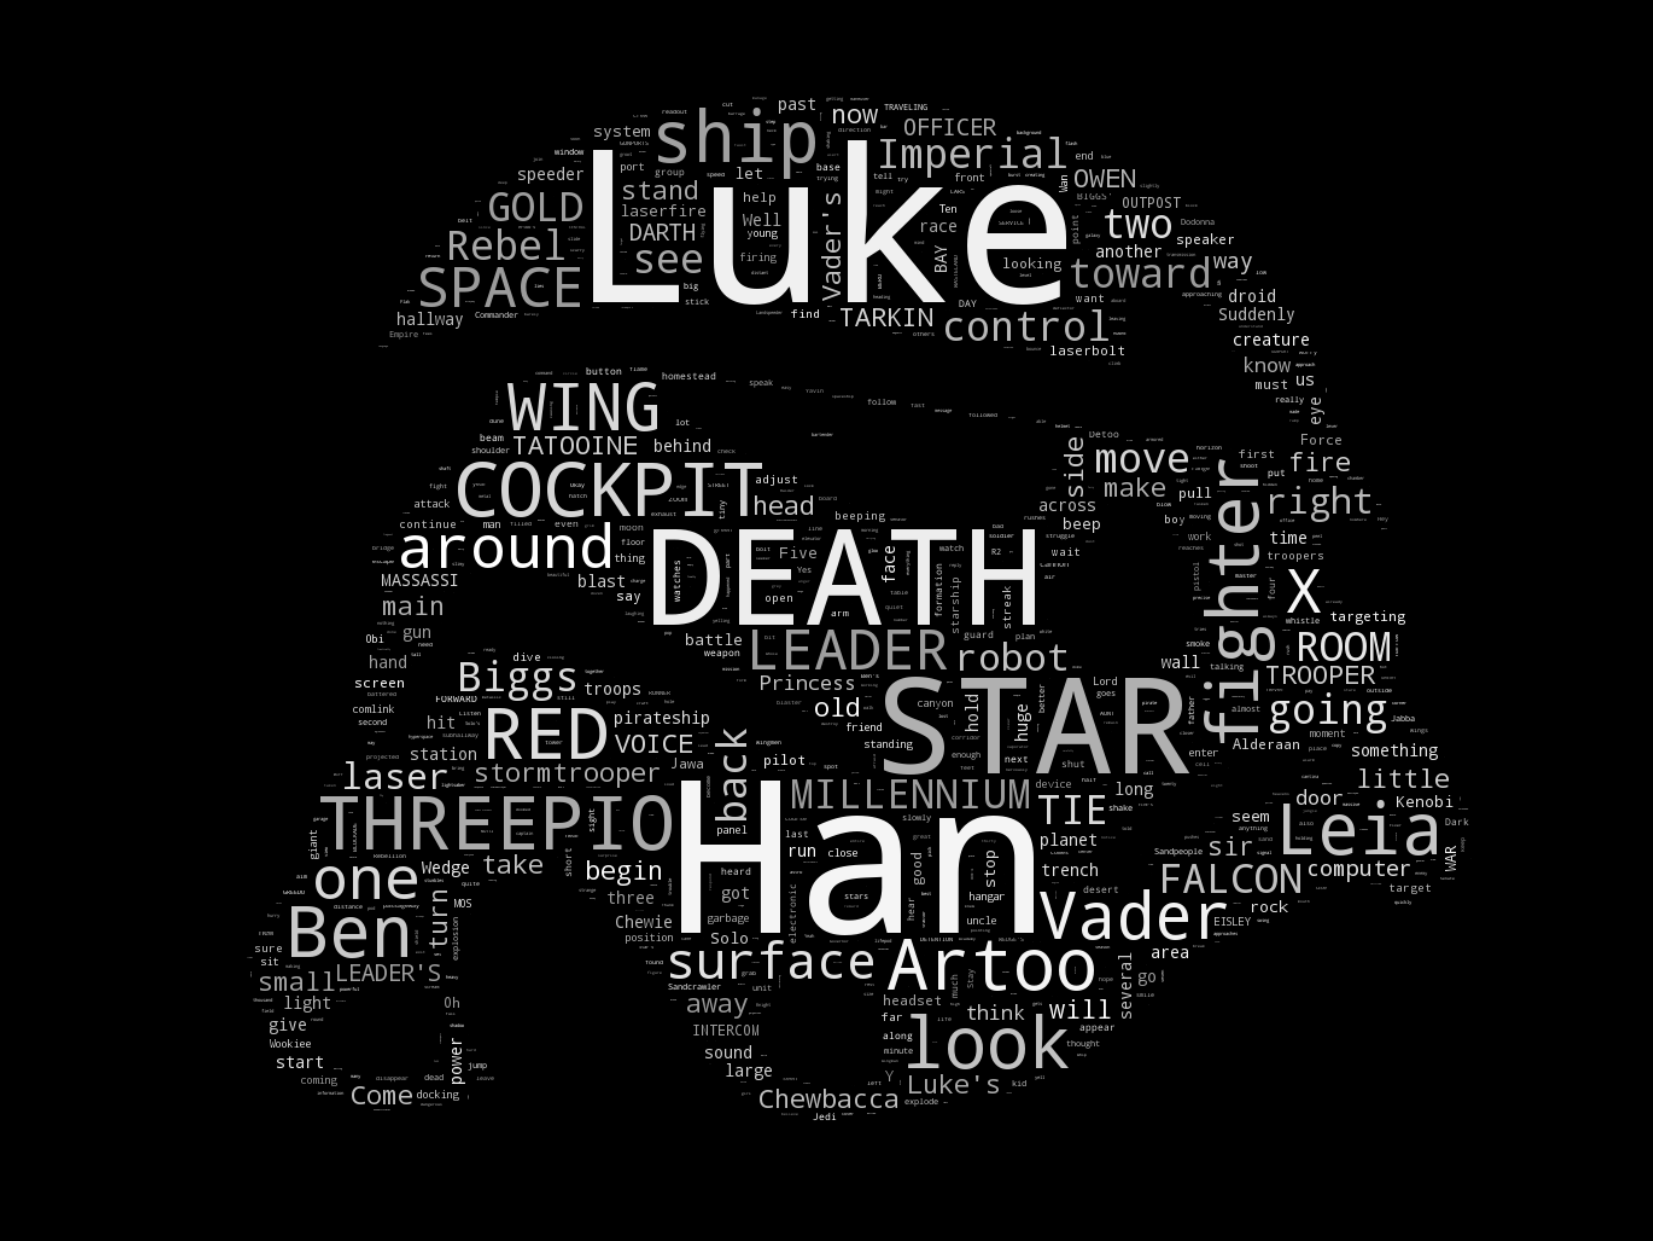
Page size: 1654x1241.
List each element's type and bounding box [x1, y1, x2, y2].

picture [154, 0, 1590, 1241]
